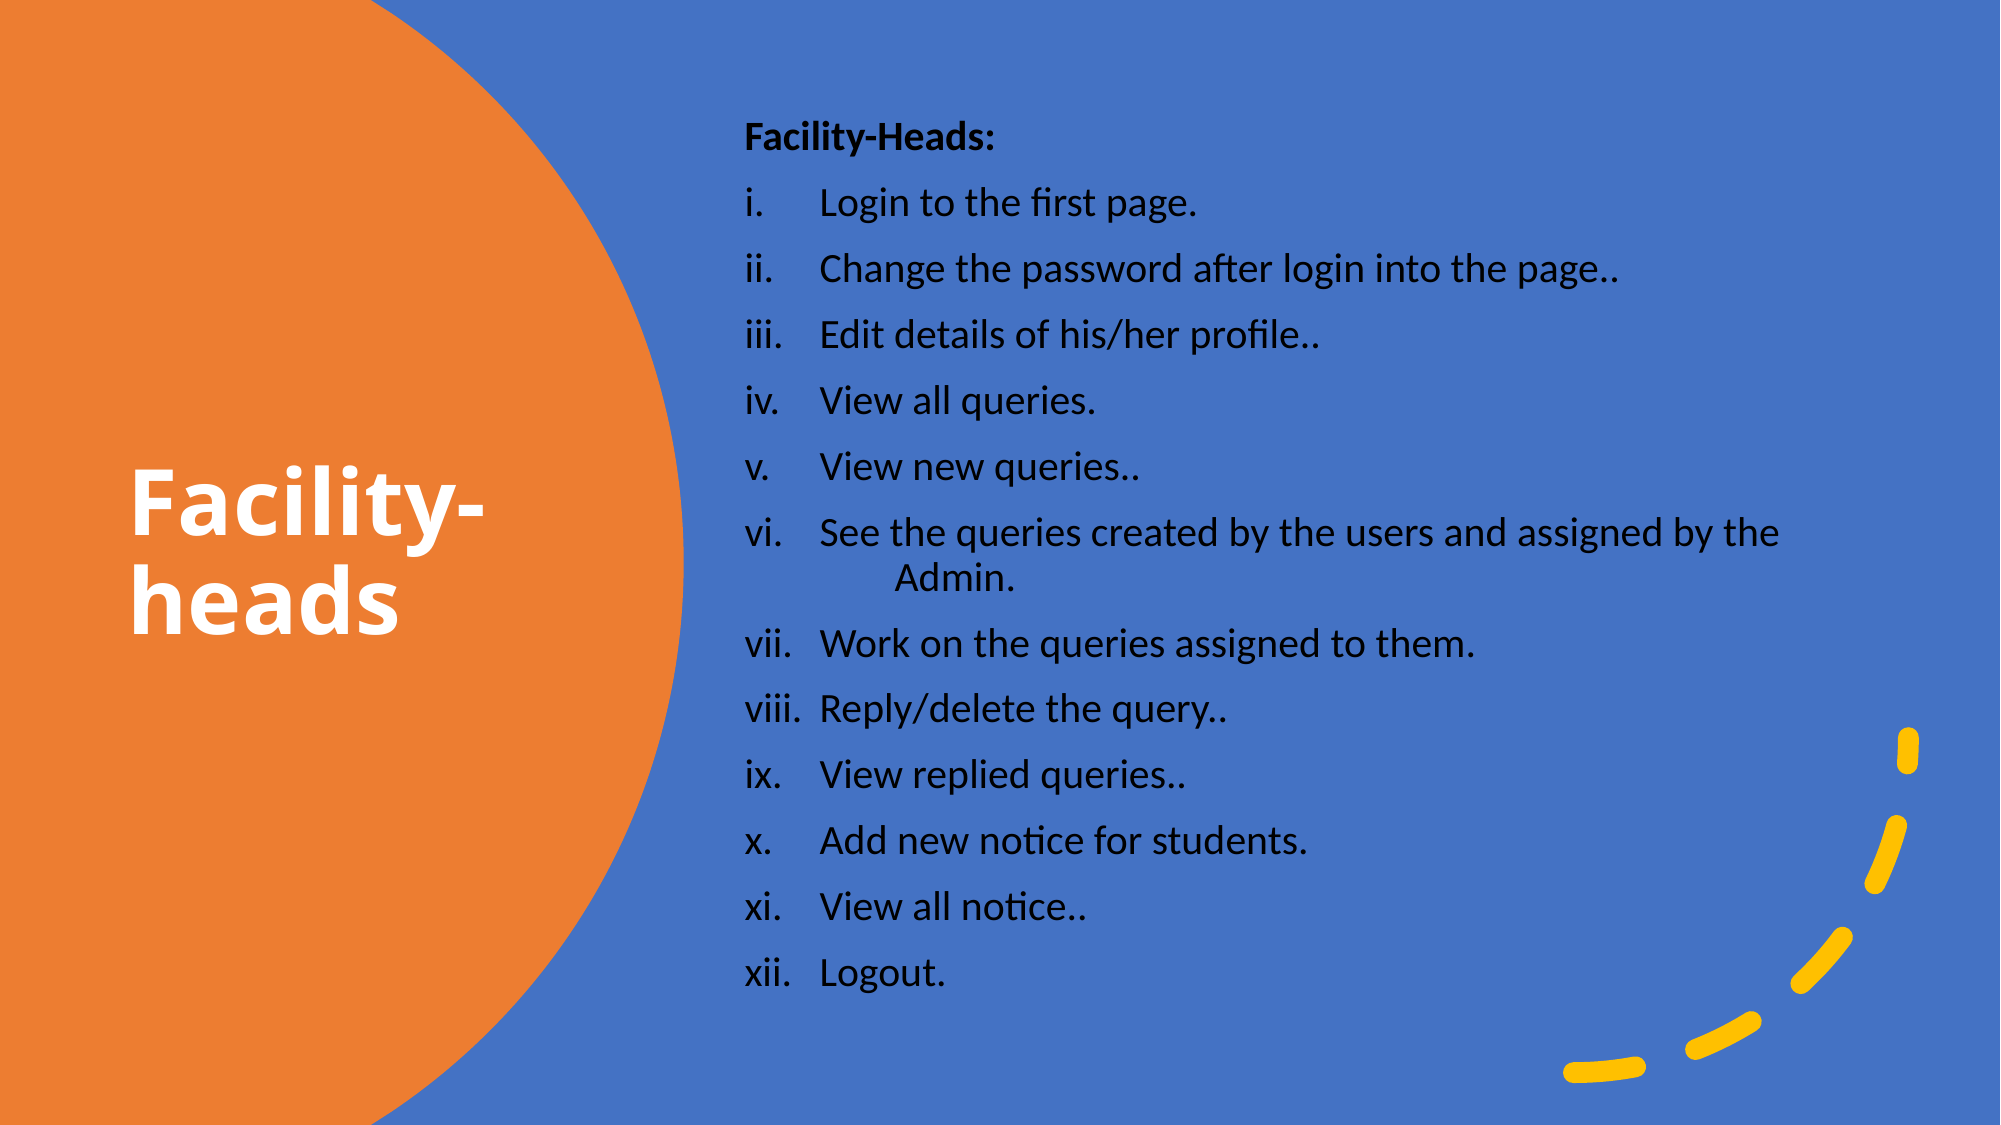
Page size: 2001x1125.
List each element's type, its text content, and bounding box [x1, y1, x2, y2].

title Facility-heads [112, 189, 638, 922]
list Facility-Heads: Login to the first page. Change the password after login into the page.. Edit details of his/her profile.. View all queries. View new queries.. See the queries created by the users and assigned by the Admin. Work on the queries assigned to them. Reply/delete the query.. View replied queries.. Add new notice for students. View all notice.. Logout. [729, 97, 1863, 1014]
text_box [0, 0, 2000, 1125]
